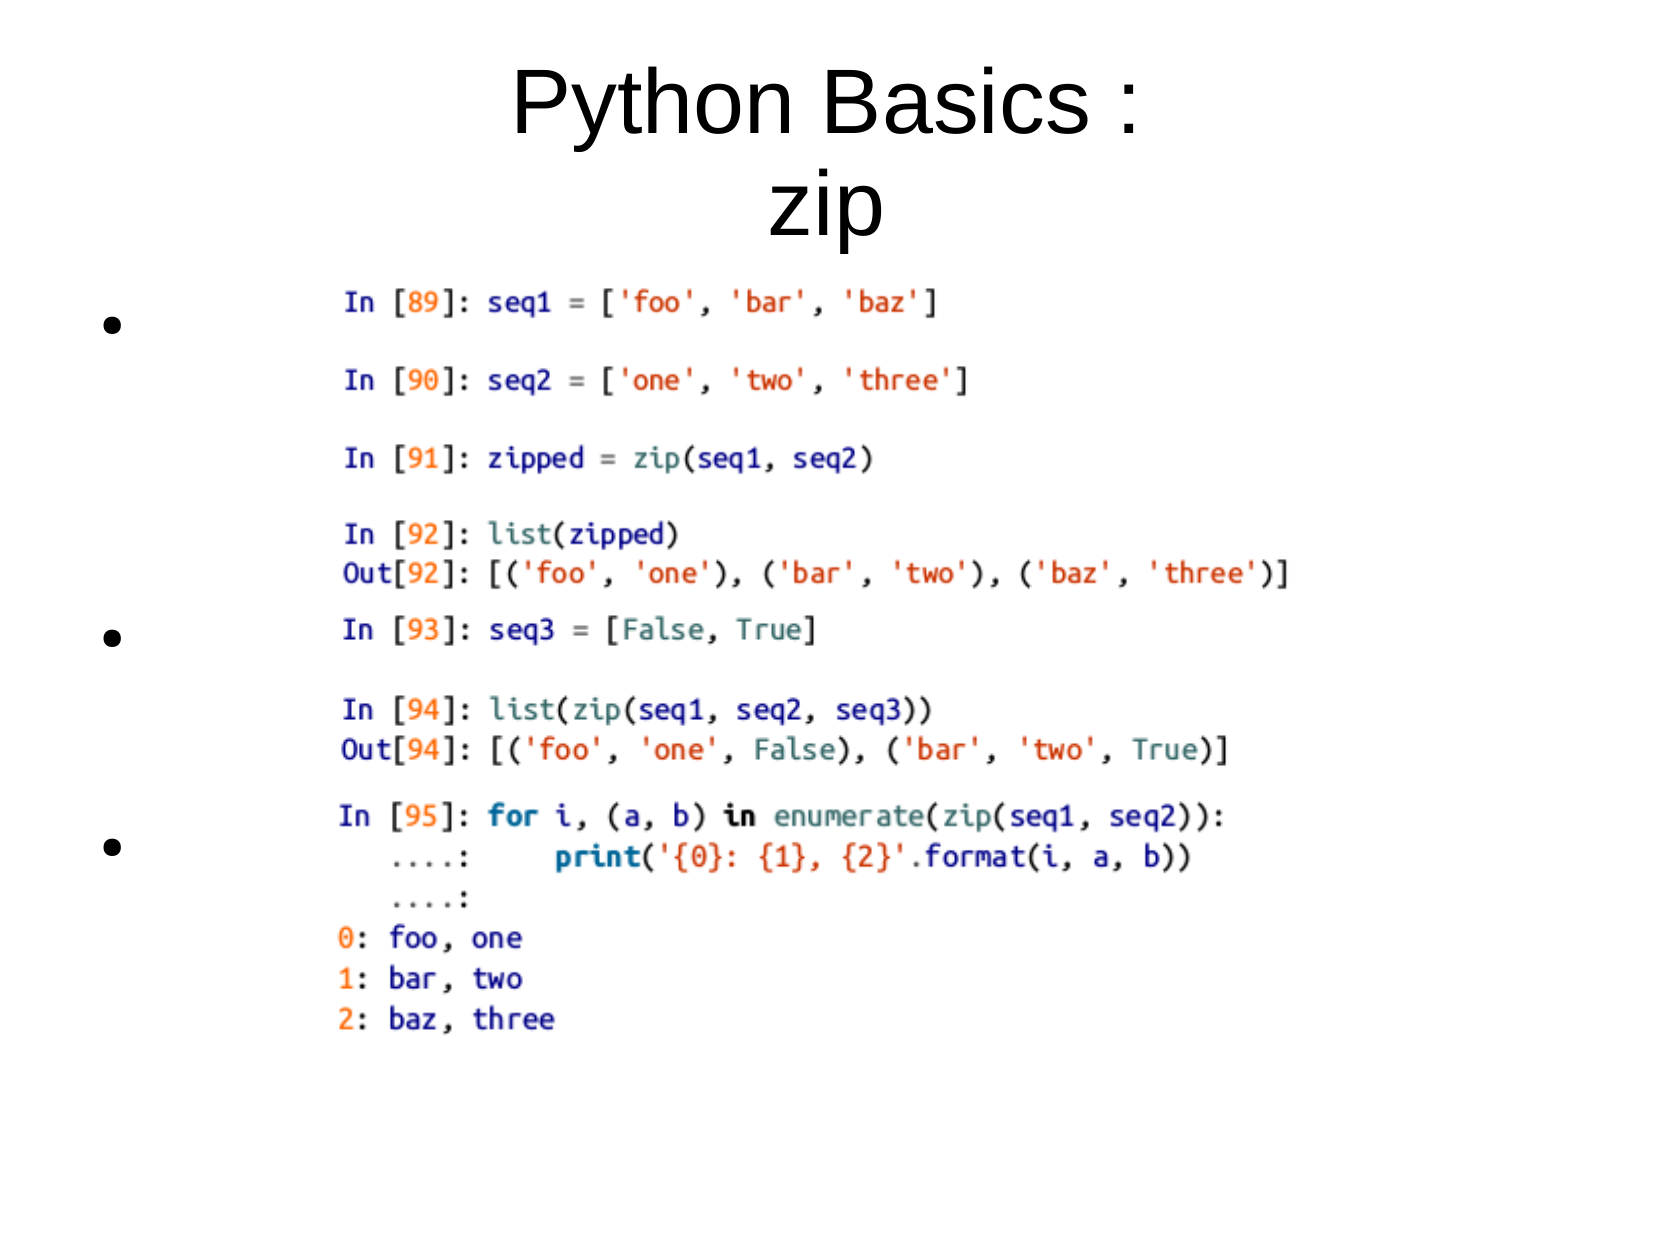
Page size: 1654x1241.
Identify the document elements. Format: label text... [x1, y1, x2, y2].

list [82, 290, 1571, 1010]
picture [326, 1010, 1225, 1046]
title Python Basics : zip [82, 49, 1571, 257]
